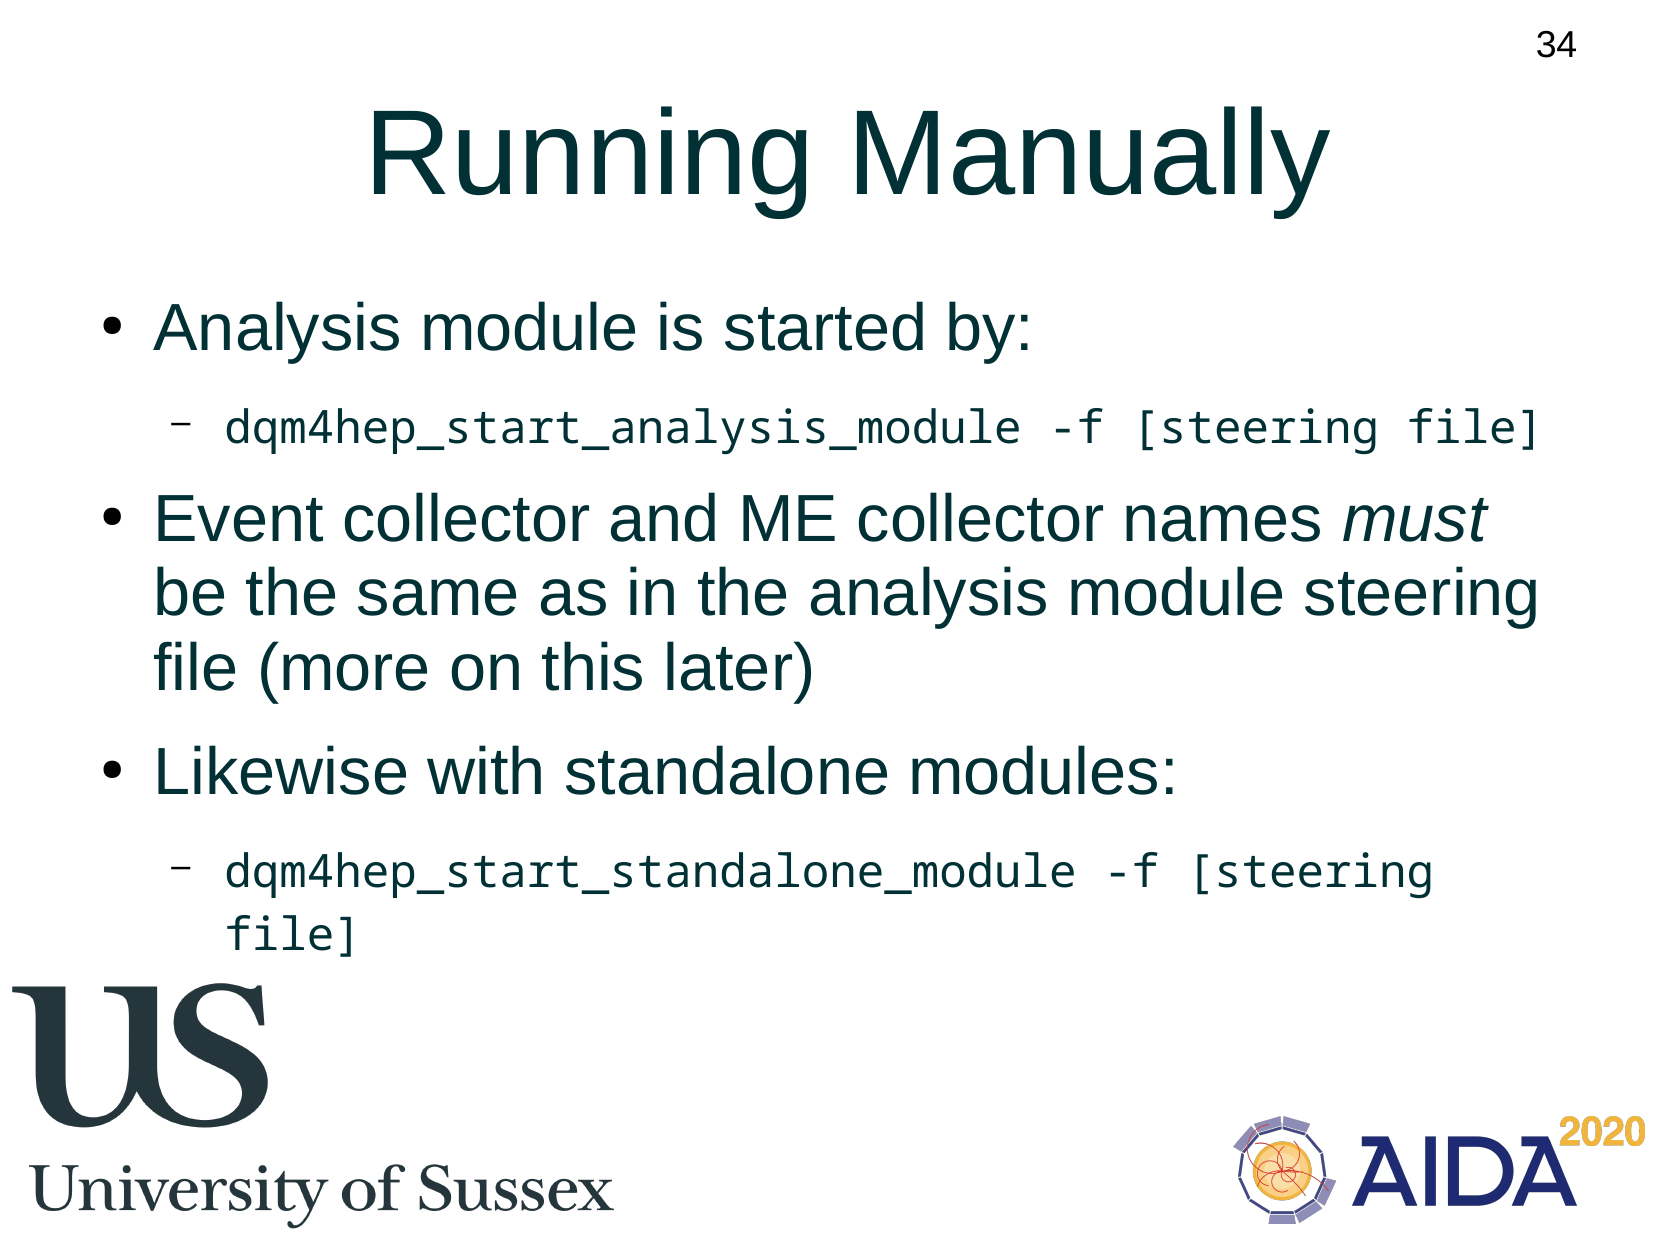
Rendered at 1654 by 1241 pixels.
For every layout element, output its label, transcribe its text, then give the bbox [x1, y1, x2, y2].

picture [11, 982, 615, 1229]
picture [1233, 1116, 1645, 1224]
title Running Manually [82, 49, 1571, 257]
list Analysis module is started by: dqm4hep_start_analysis_module -f [steering file] Event collector and ME collector names must be the same as in the analysis module steering file (more on this later) Likewise with standalone modules: dqm4hep_start_standalone_module -f [steering file] [82, 290, 1571, 957]
text_box <number> [1521, 16, 1654, 84]
